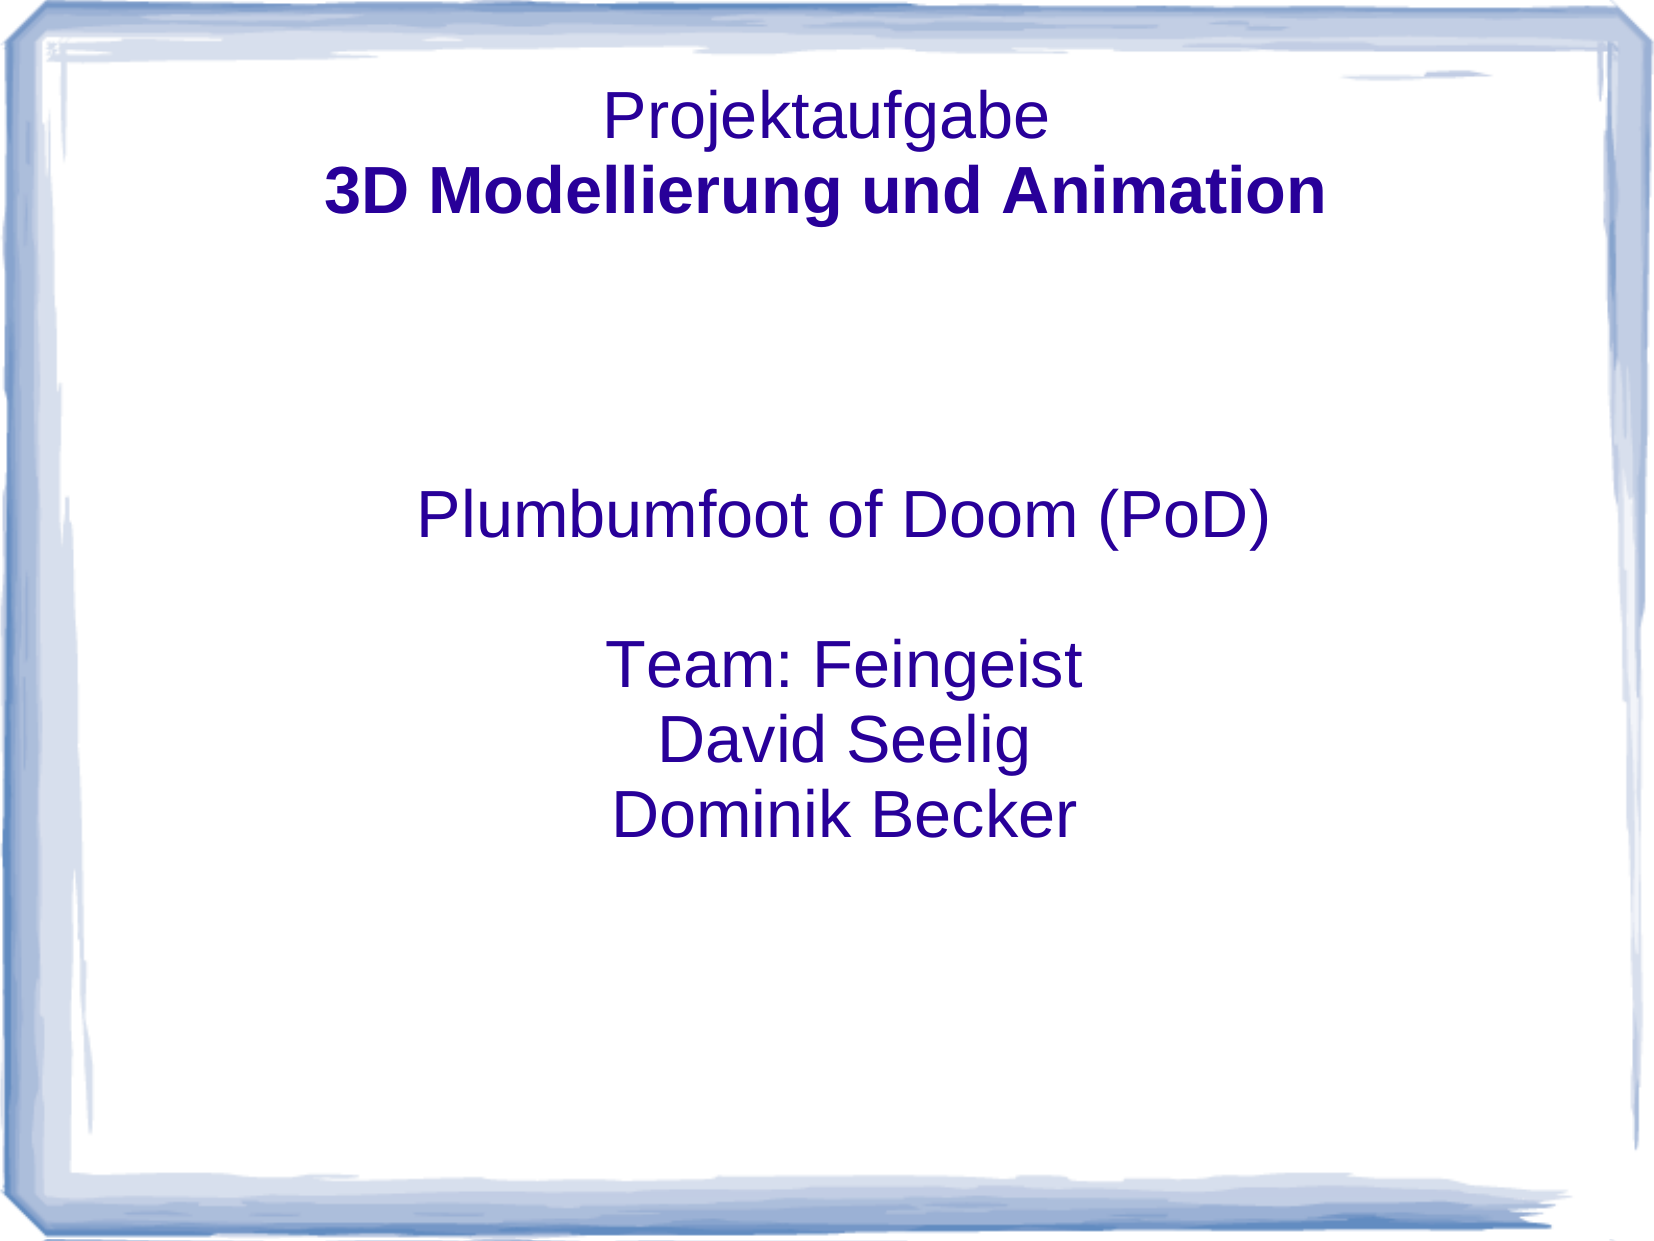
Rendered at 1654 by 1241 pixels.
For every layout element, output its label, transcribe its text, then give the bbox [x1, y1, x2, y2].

picture [0, 0, 1654, 1241]
subtitle Plumbumfoot of Doom (PoD) Team: Feingeist David Seelig Dominik Becker [118, 324, 1571, 1004]
title Projektaufgabe 3D Modellierung und Animation [82, 49, 1571, 257]
